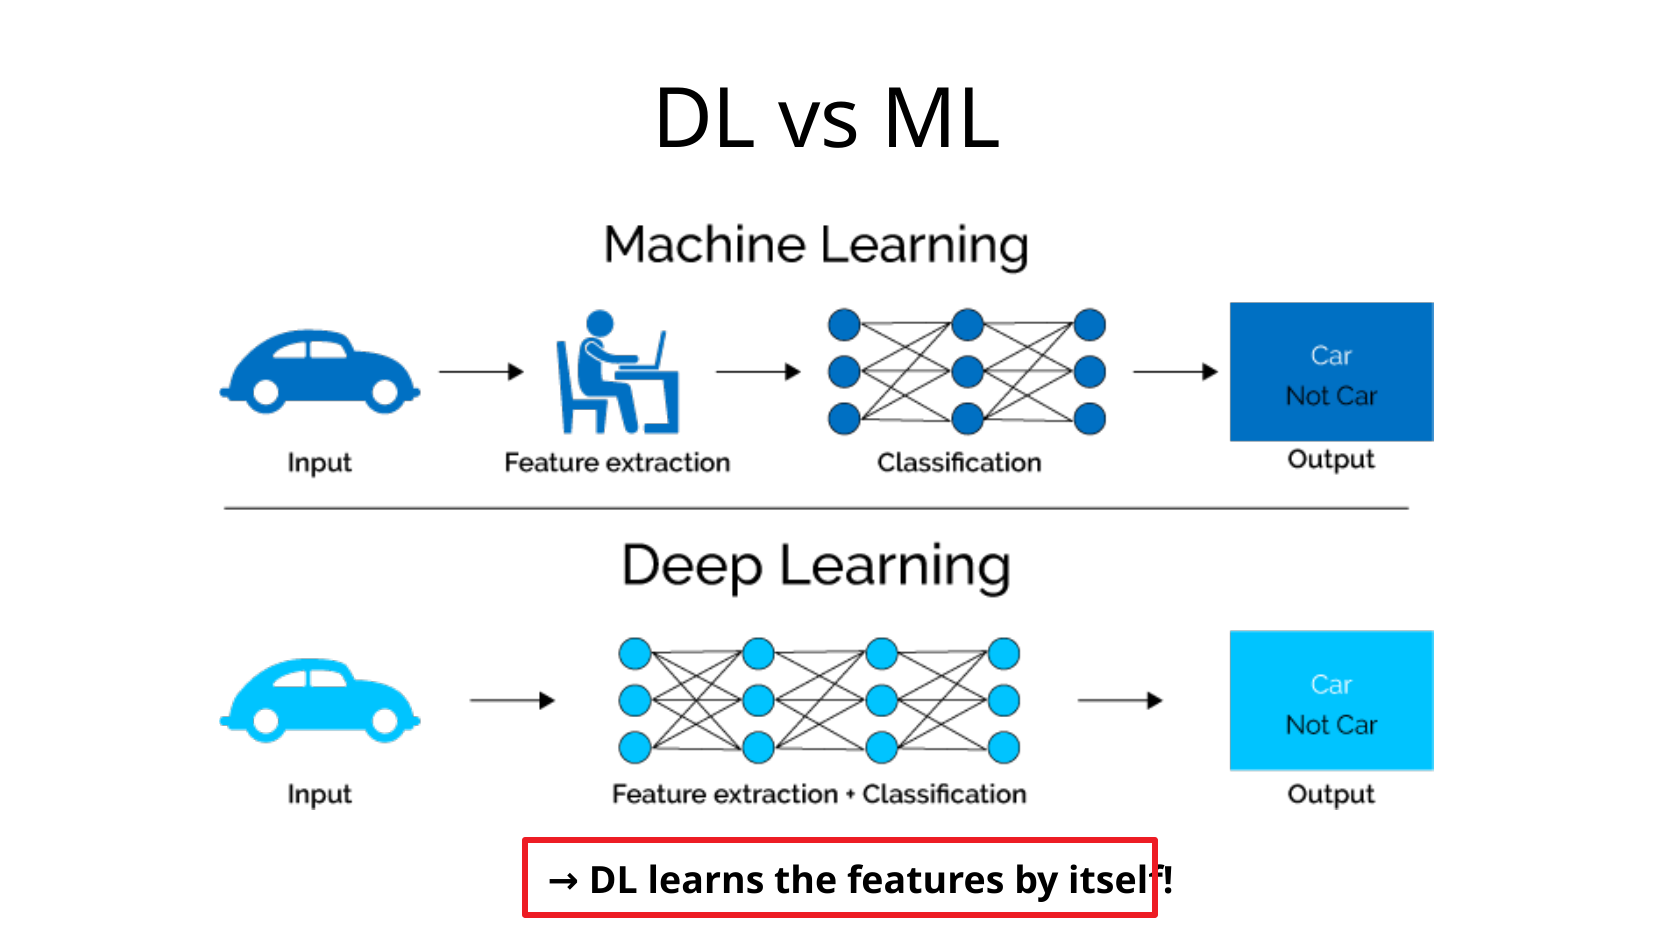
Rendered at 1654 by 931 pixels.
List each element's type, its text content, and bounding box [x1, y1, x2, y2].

title DL vs ML [82, 37, 1571, 193]
text_box → DL learns the features by itself! [532, 846, 1152, 907]
picture [219, 217, 1434, 810]
